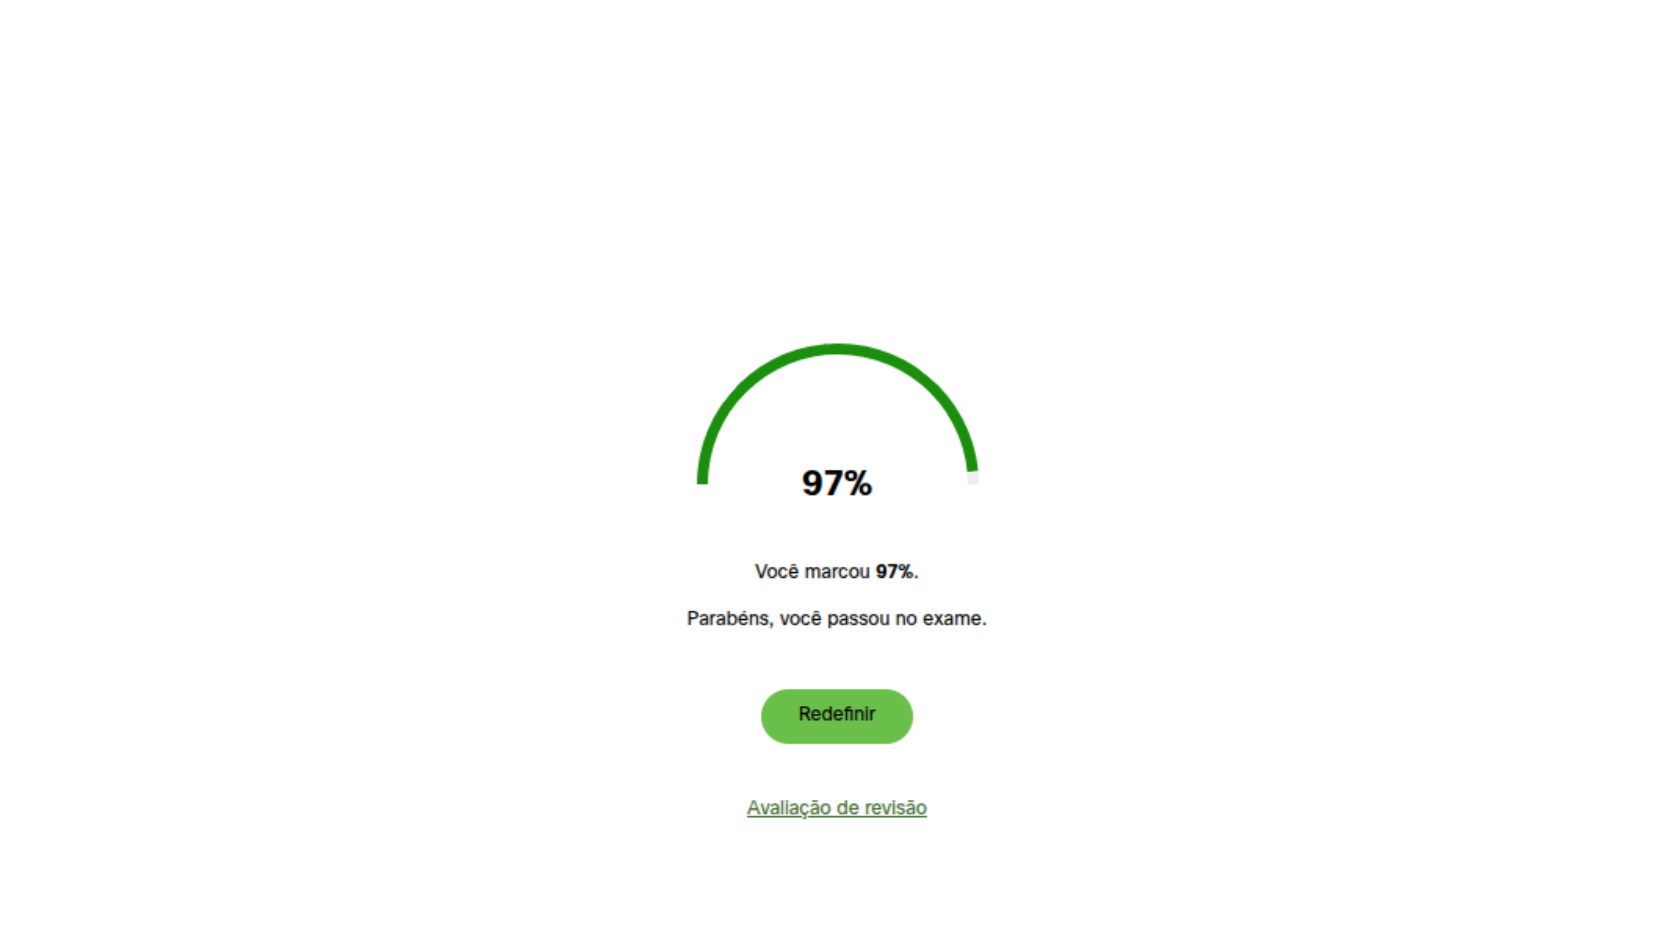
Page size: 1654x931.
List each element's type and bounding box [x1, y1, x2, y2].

picture [644, 314, 1012, 896]
